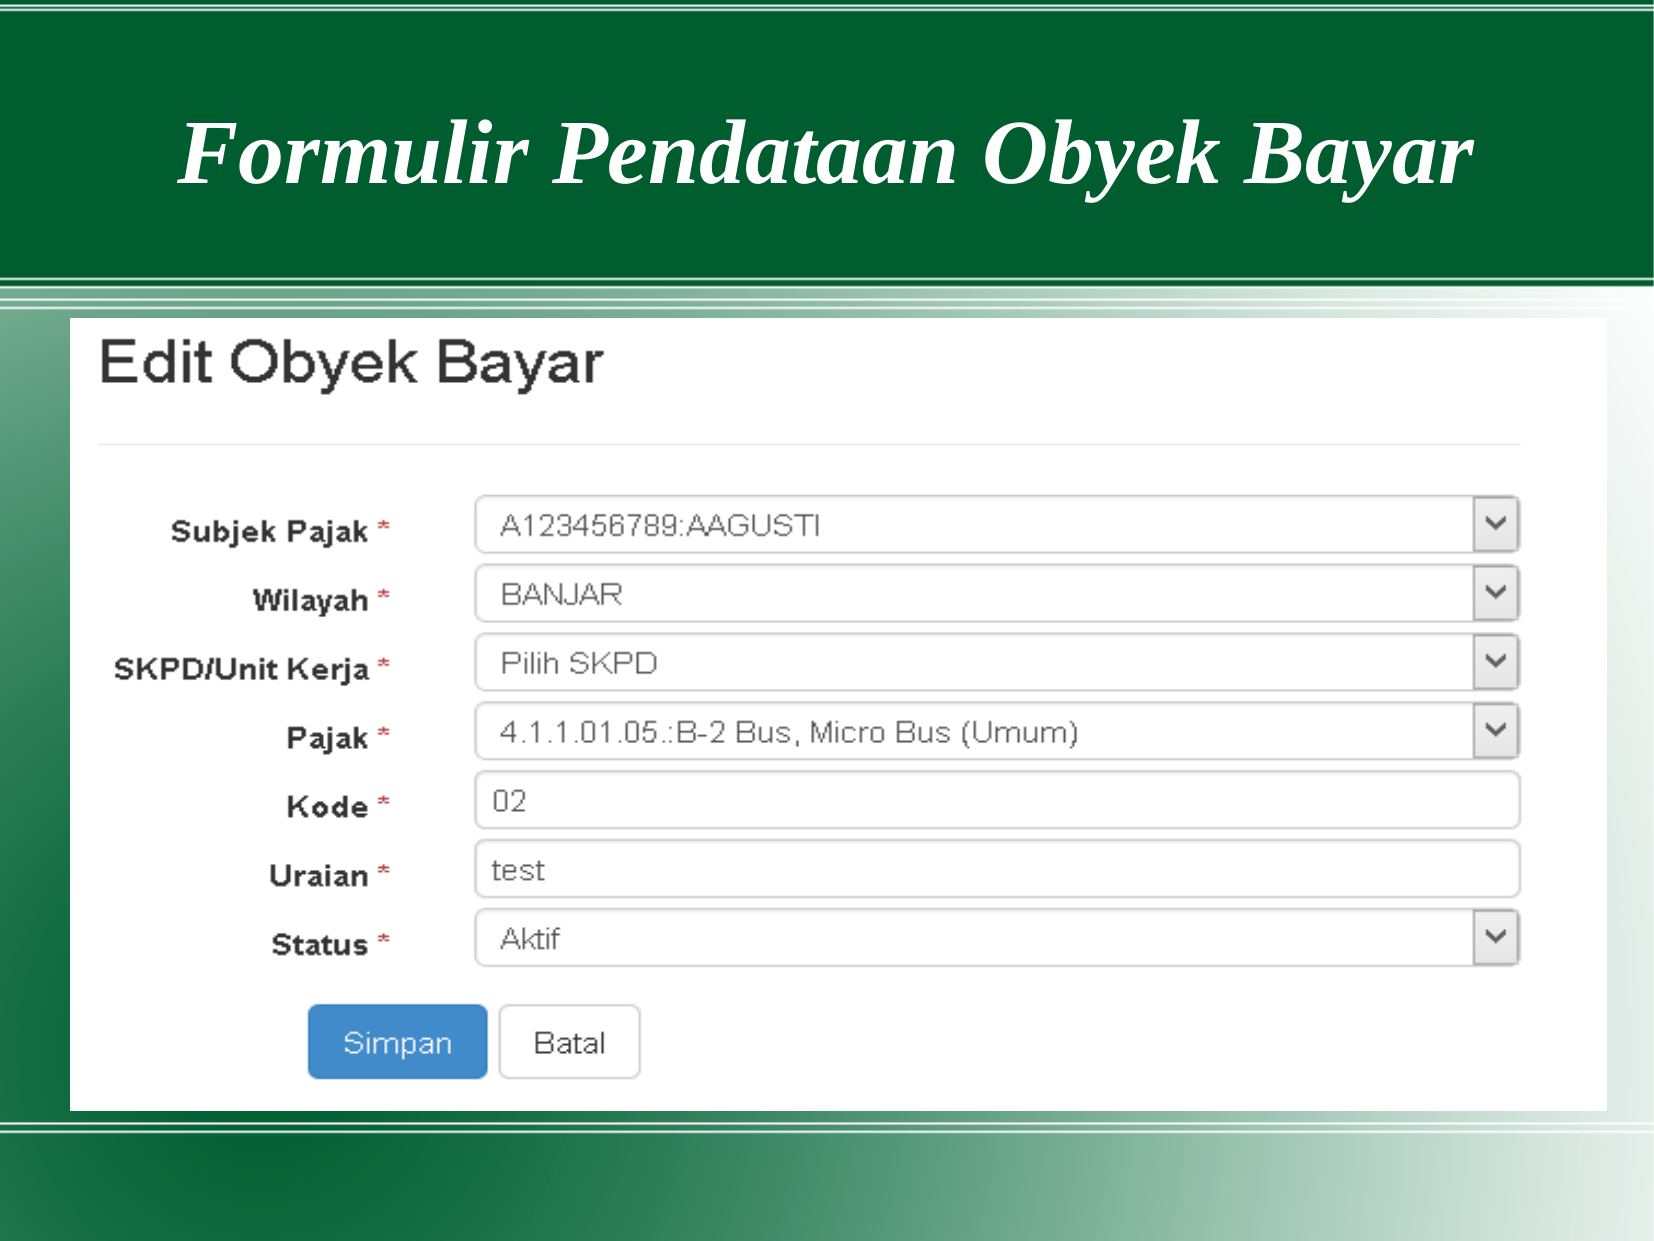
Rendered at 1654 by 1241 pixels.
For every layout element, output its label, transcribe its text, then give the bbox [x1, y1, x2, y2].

title Formulir Pendataan Obyek Bayar [82, 49, 1571, 257]
picture [0, 0, 1654, 1241]
